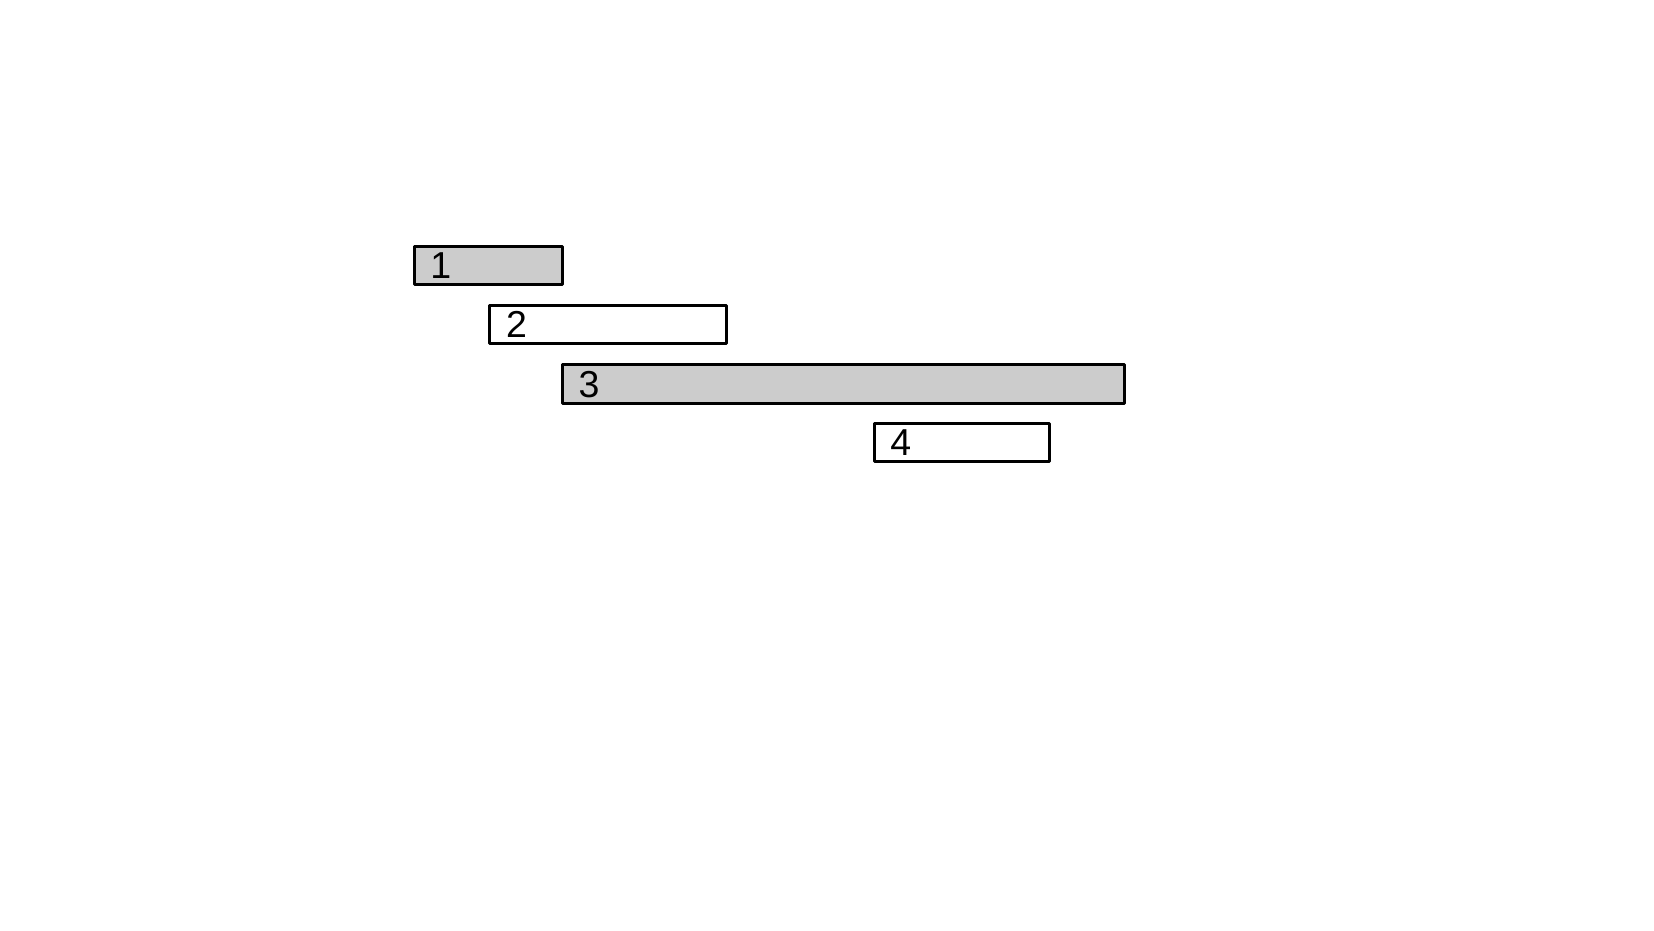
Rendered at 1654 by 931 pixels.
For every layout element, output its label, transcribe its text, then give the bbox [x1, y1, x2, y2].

text_box 2 [489, 305, 727, 344]
text_box 1 [414, 246, 563, 285]
text_box 3 [562, 364, 1125, 404]
text_box 4 [874, 423, 1050, 462]
